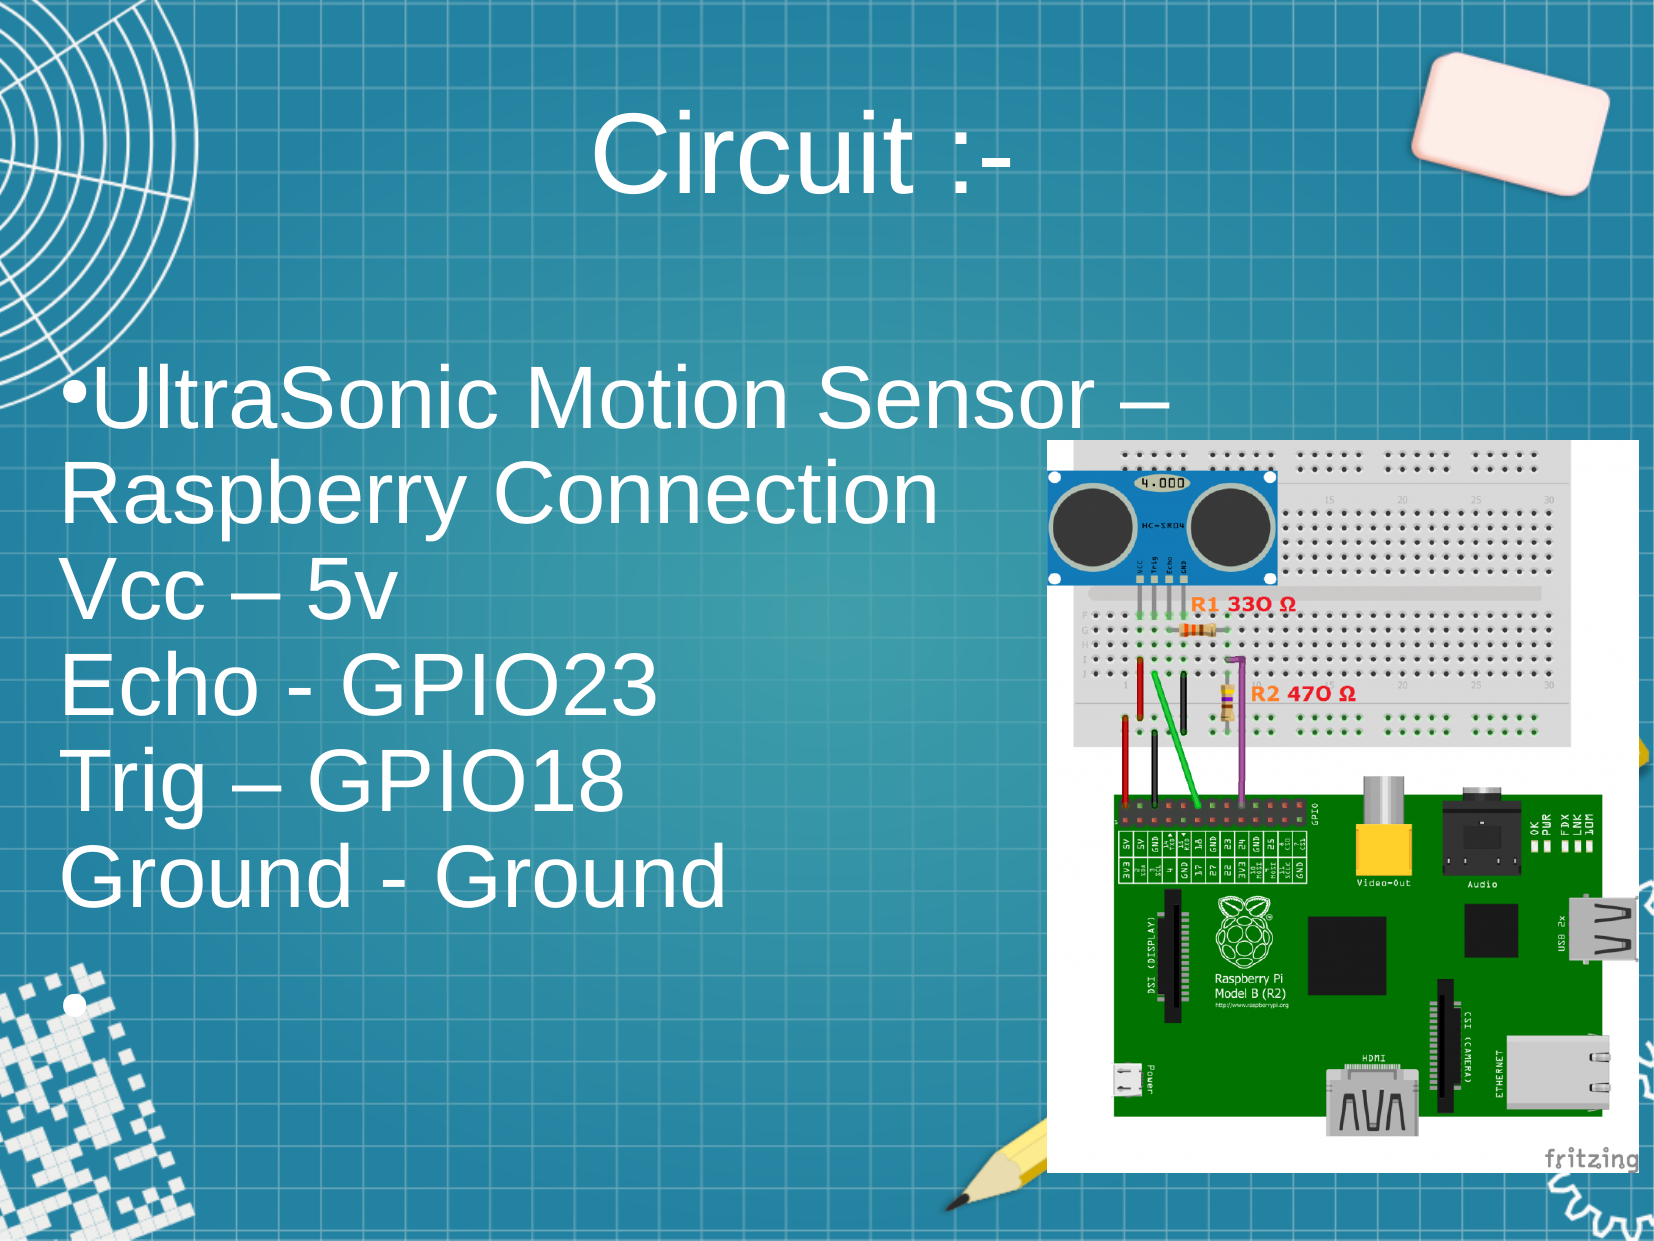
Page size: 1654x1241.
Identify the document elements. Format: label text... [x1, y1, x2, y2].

list UltraSonic Motion Sensor – Raspberry Connection Vcc – 5v Echo - GPIO23 Trig – GPIO18 Ground - Ground [59, 351, 1548, 954]
picture [1047, 440, 1639, 1173]
text_box [1185, 1173, 1571, 1216]
title Circuit :- [59, 5, 1548, 290]
